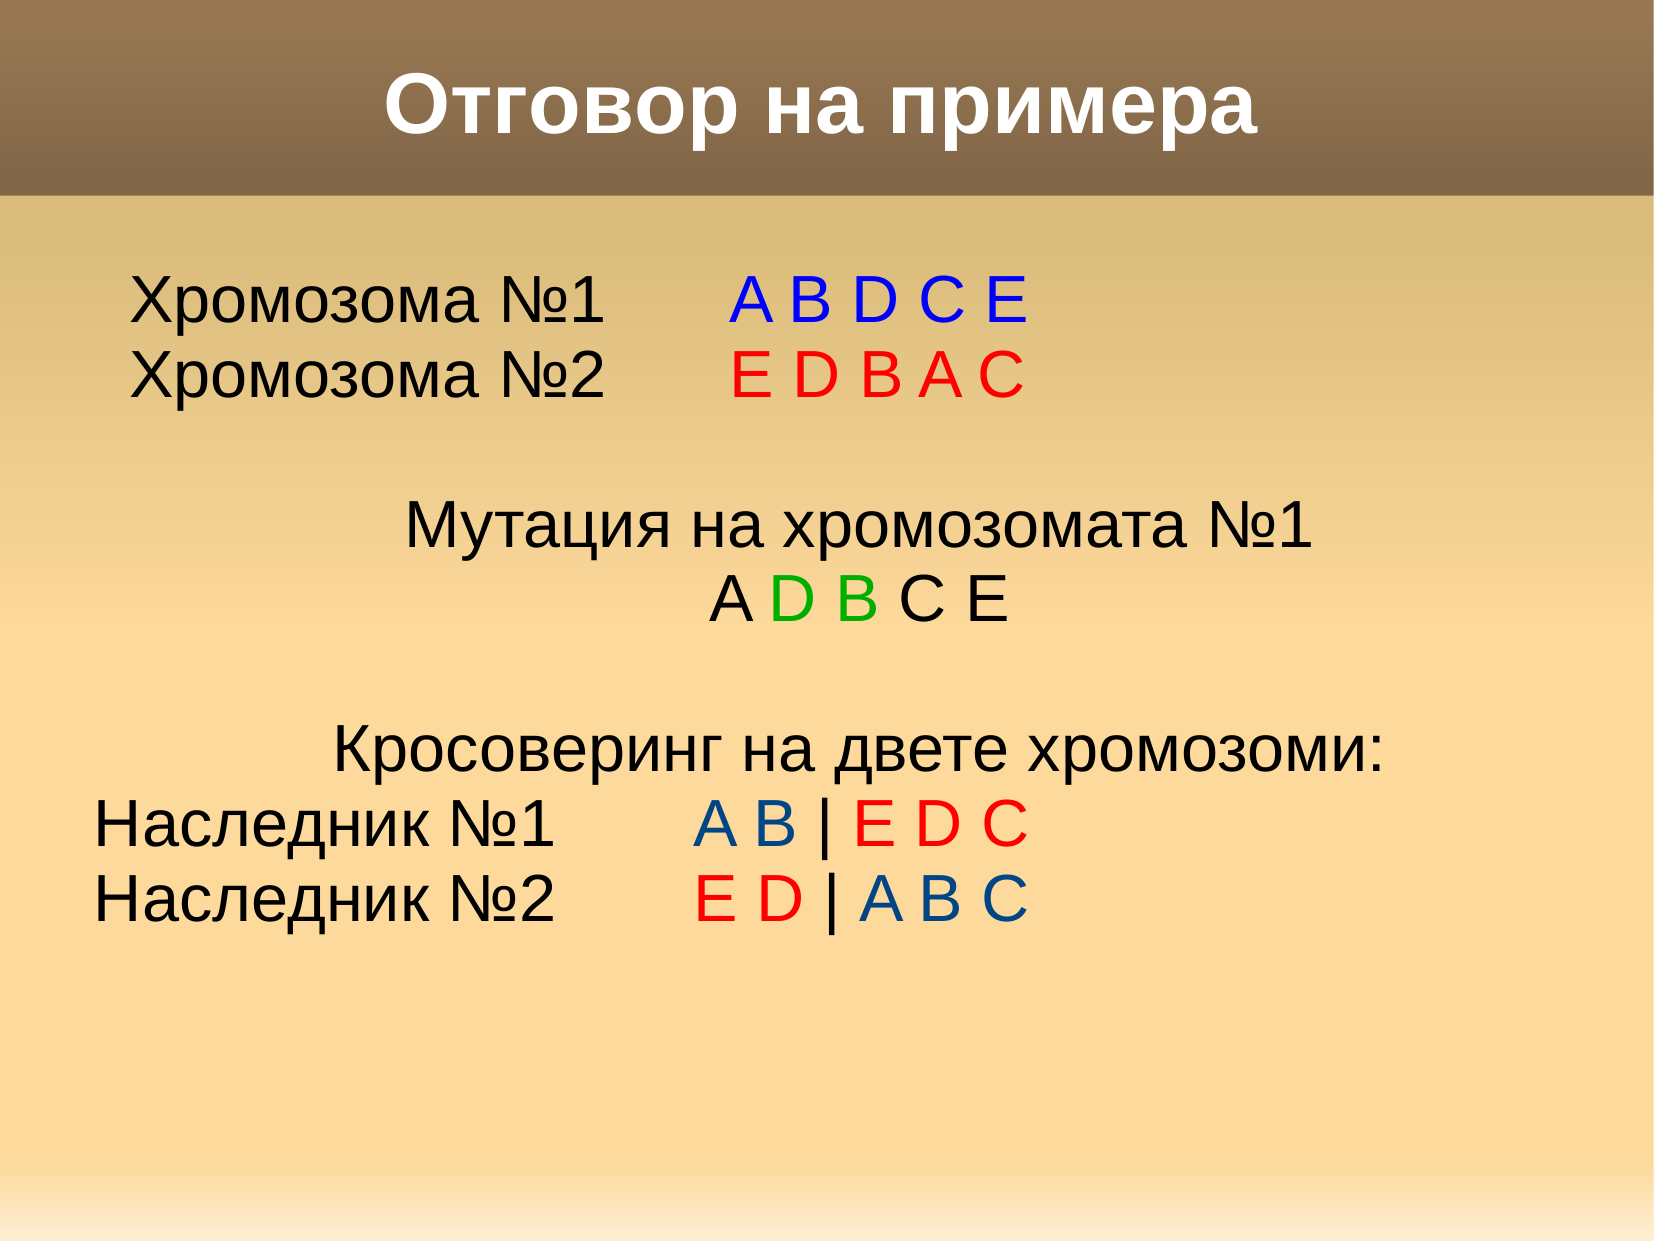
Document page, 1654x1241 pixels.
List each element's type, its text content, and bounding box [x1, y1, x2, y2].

picture [0, 0, 1654, 1241]
title Отговор на примера [76, 0, 1565, 208]
text_box Хромозома №1 A B D C E Хромозома №2 E D B A C Мутация на хромозомата №1 A D B C E Кросоверинг на двете хромозоми: Наследник №1 A B | E D C Наследник №2 E D | A B C [43, 255, 1606, 1174]
